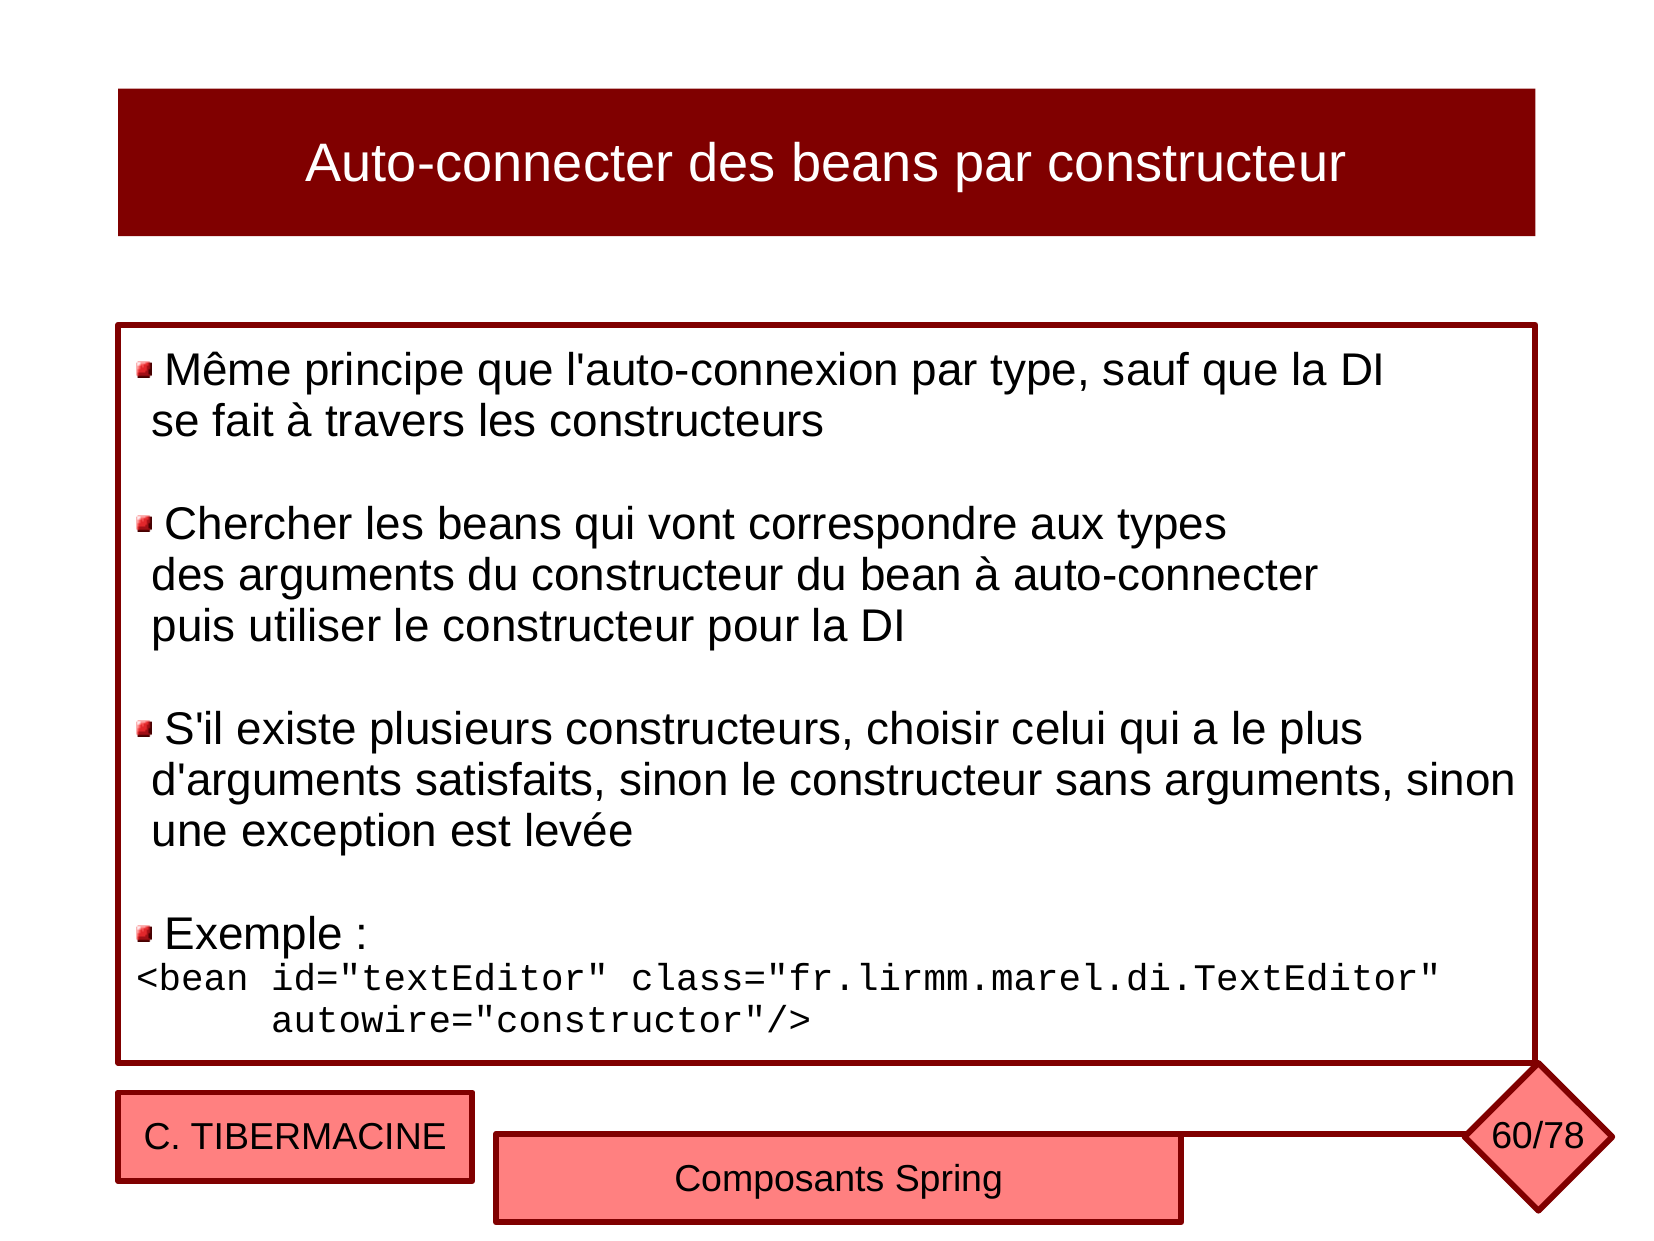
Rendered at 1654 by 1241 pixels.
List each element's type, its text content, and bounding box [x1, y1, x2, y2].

text_box [1464, 1125, 1476, 1149]
picture [136, 515, 152, 532]
picture [136, 925, 152, 942]
text_box <numéro>/78 [1476, 1107, 1613, 1207]
text_box [1494, 1062, 1583, 1107]
text_box C. TIBERMACINE [118, 1092, 473, 1182]
text_box Même principe que l'auto-connexion par type, sauf que la DI se fait à travers les constructeurs Chercher les beans qui vont correspondre aux types des arguments du constructeur du bean à auto-connecter puis utiliser le constructeur pour la DI S'il existe plusieurs constructeurs, choisir celui qui a le plus d'arguments satisfaits, sinon le constructeur sans arguments, sinon une exception est levée Exemple : <bean id="textEditor" class="fr.lirmm.marel.di.TextEditor" autowire="constructor"/> [118, 324, 1536, 1063]
picture [136, 361, 152, 378]
text_box Composants Spring [496, 1133, 1182, 1223]
text_box Auto-connecter des beans par constructeur [118, 88, 1536, 237]
picture [136, 720, 152, 737]
